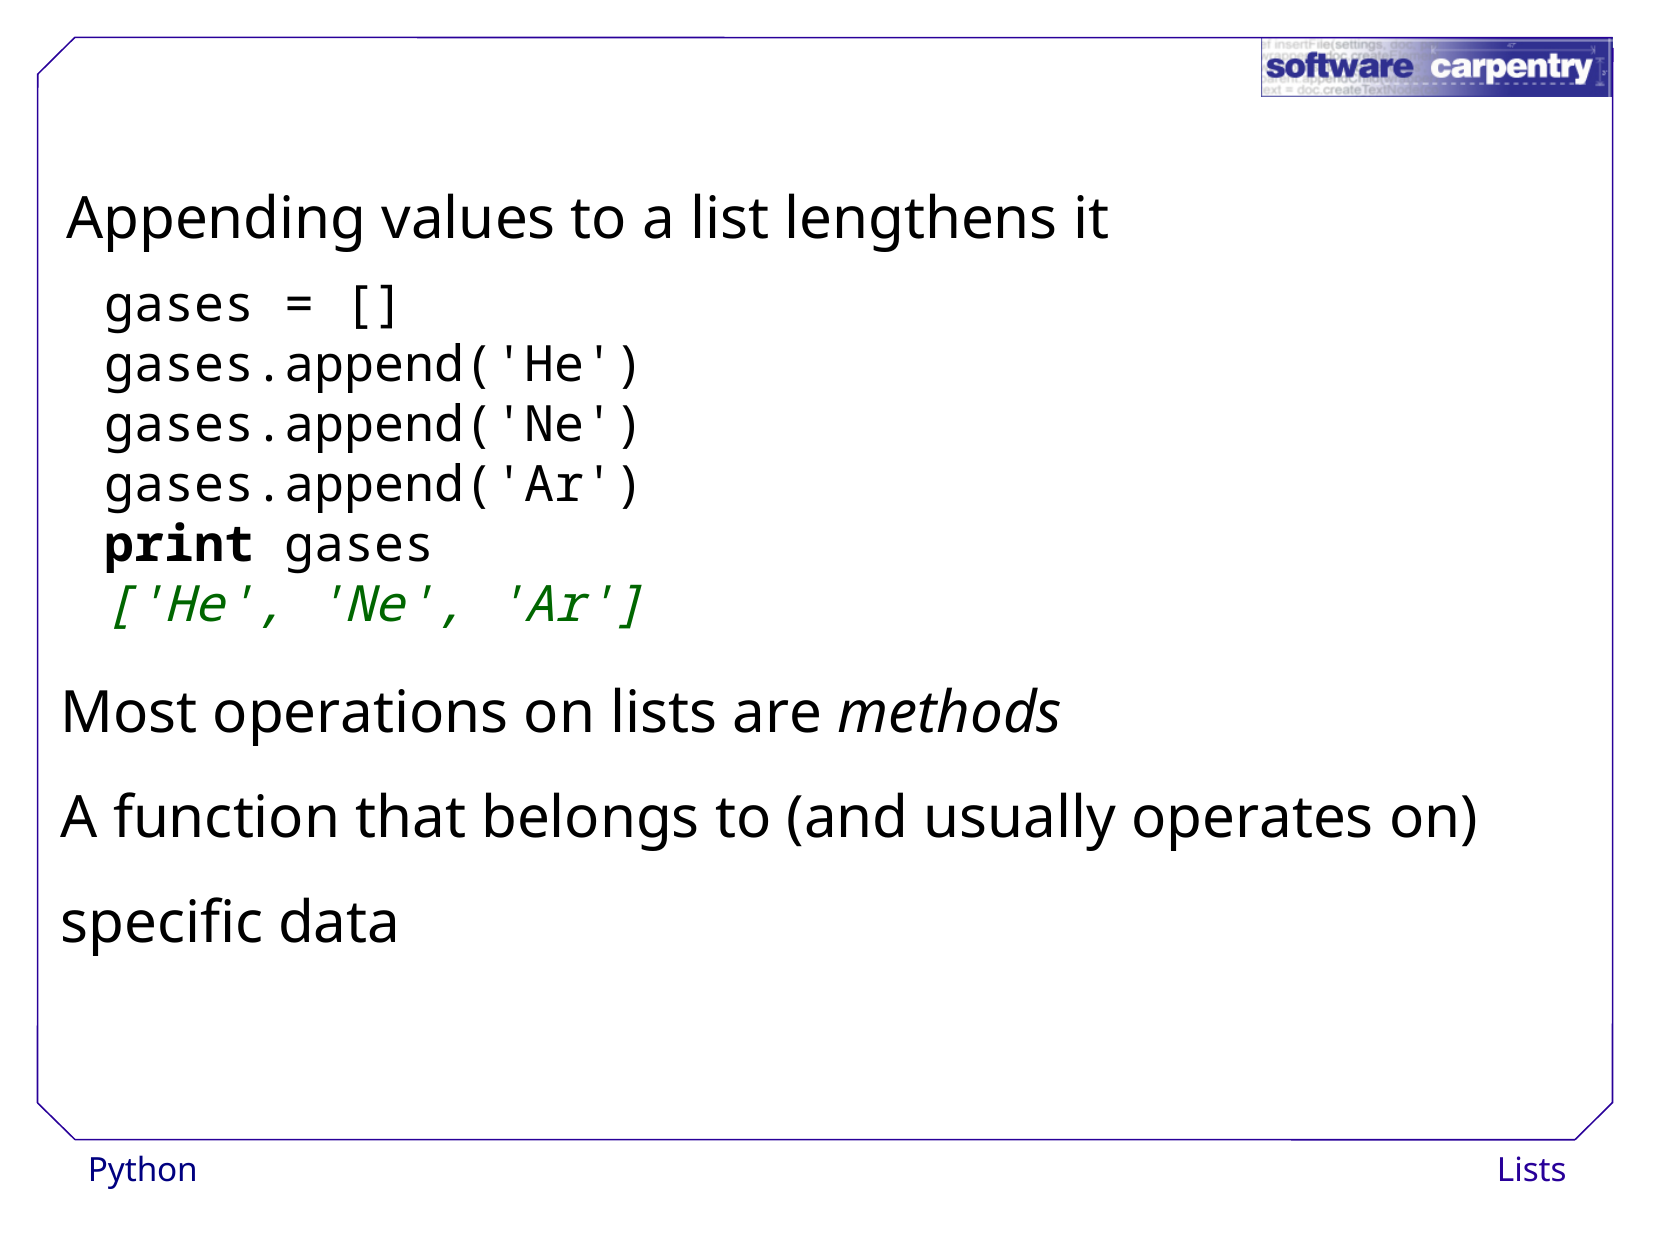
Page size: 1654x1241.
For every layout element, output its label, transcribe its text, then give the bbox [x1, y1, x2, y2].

text_box Appending values to a list lengthens it [51, 138, 1275, 259]
text_box gases = [] gases.append('He') gases.append('Ne') gases.append('Ar') print gases ['He', 'Ne', 'Ar'] [89, 263, 1512, 632]
text_box Most operations on lists are methods A function that belongs to (and usually operates on) specific data [45, 632, 1644, 963]
picture [1261, 39, 1613, 97]
